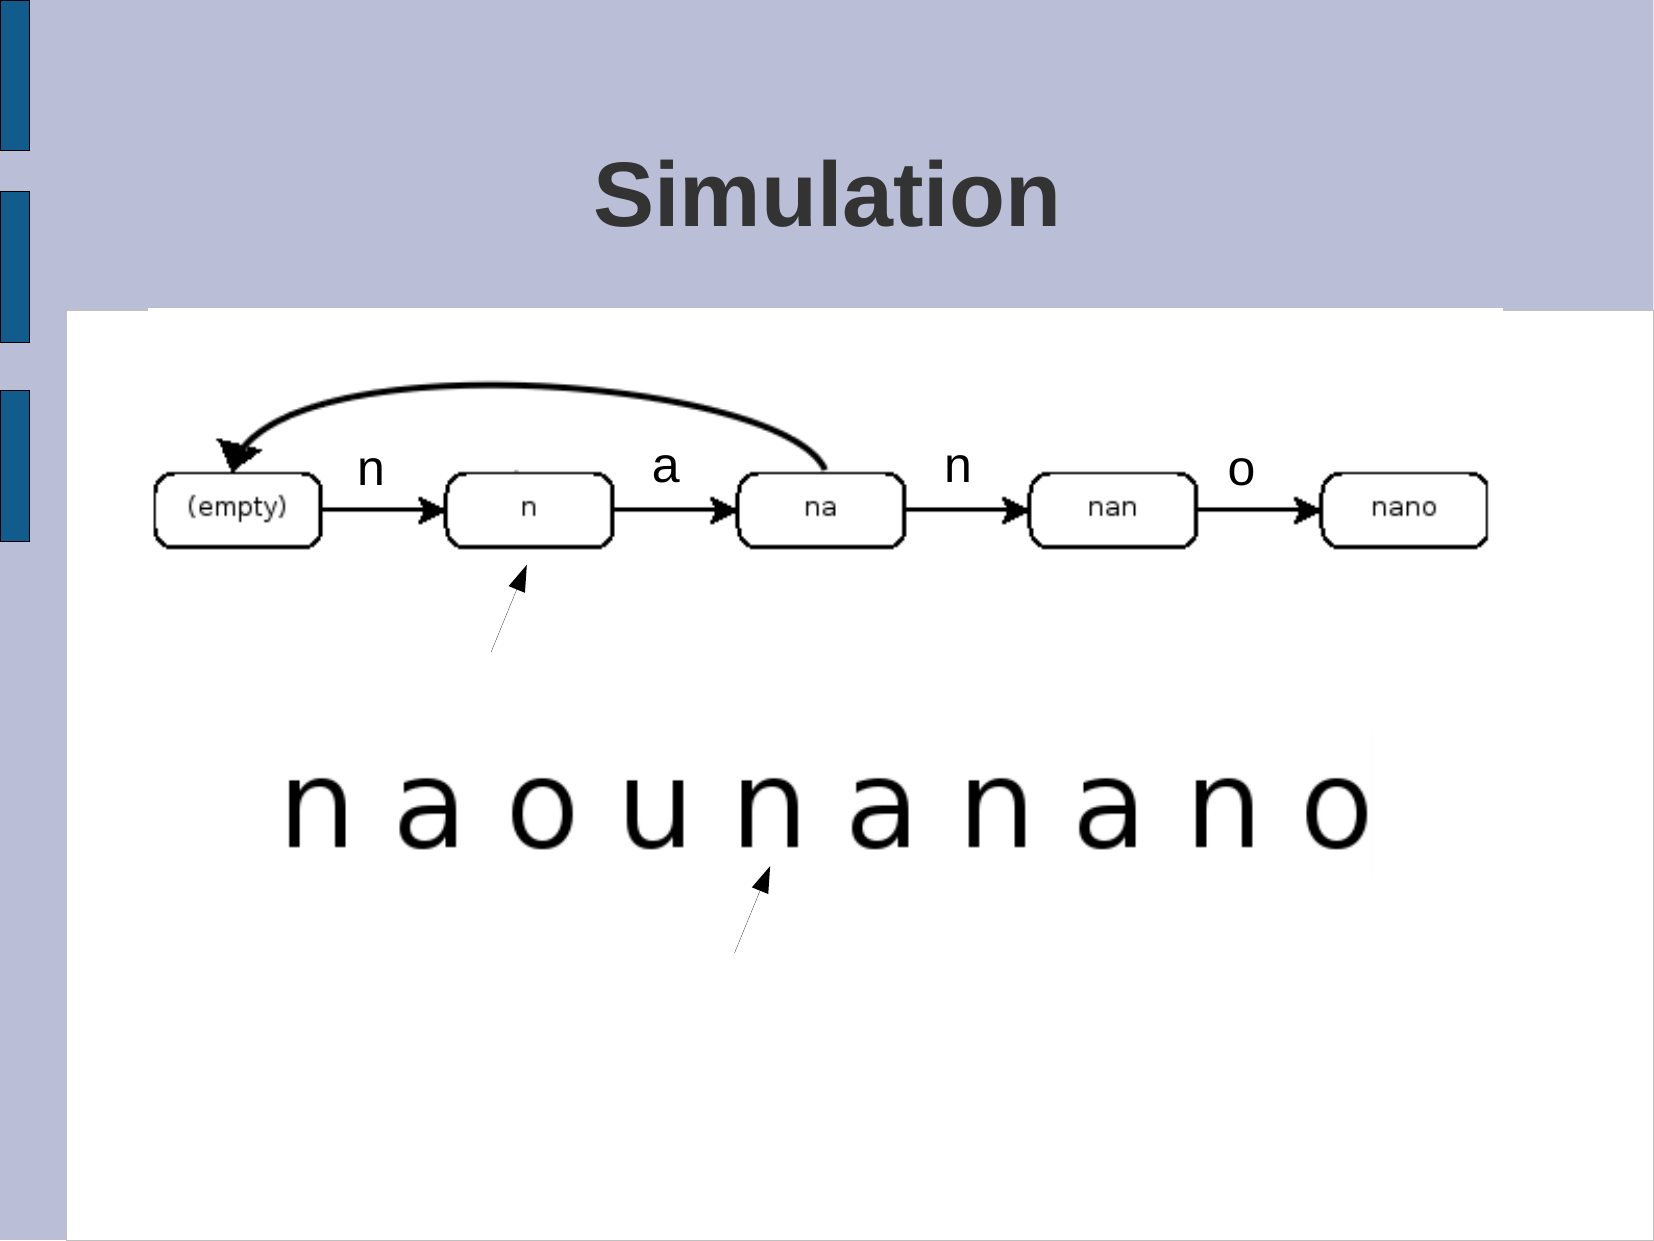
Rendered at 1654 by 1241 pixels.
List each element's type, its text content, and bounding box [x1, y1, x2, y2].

text_box o [1227, 439, 1256, 496]
title Simulation [121, 91, 1534, 299]
text_box n [357, 439, 385, 496]
text_box n [944, 437, 973, 494]
picture [148, 308, 1503, 933]
text_box a [651, 437, 680, 494]
